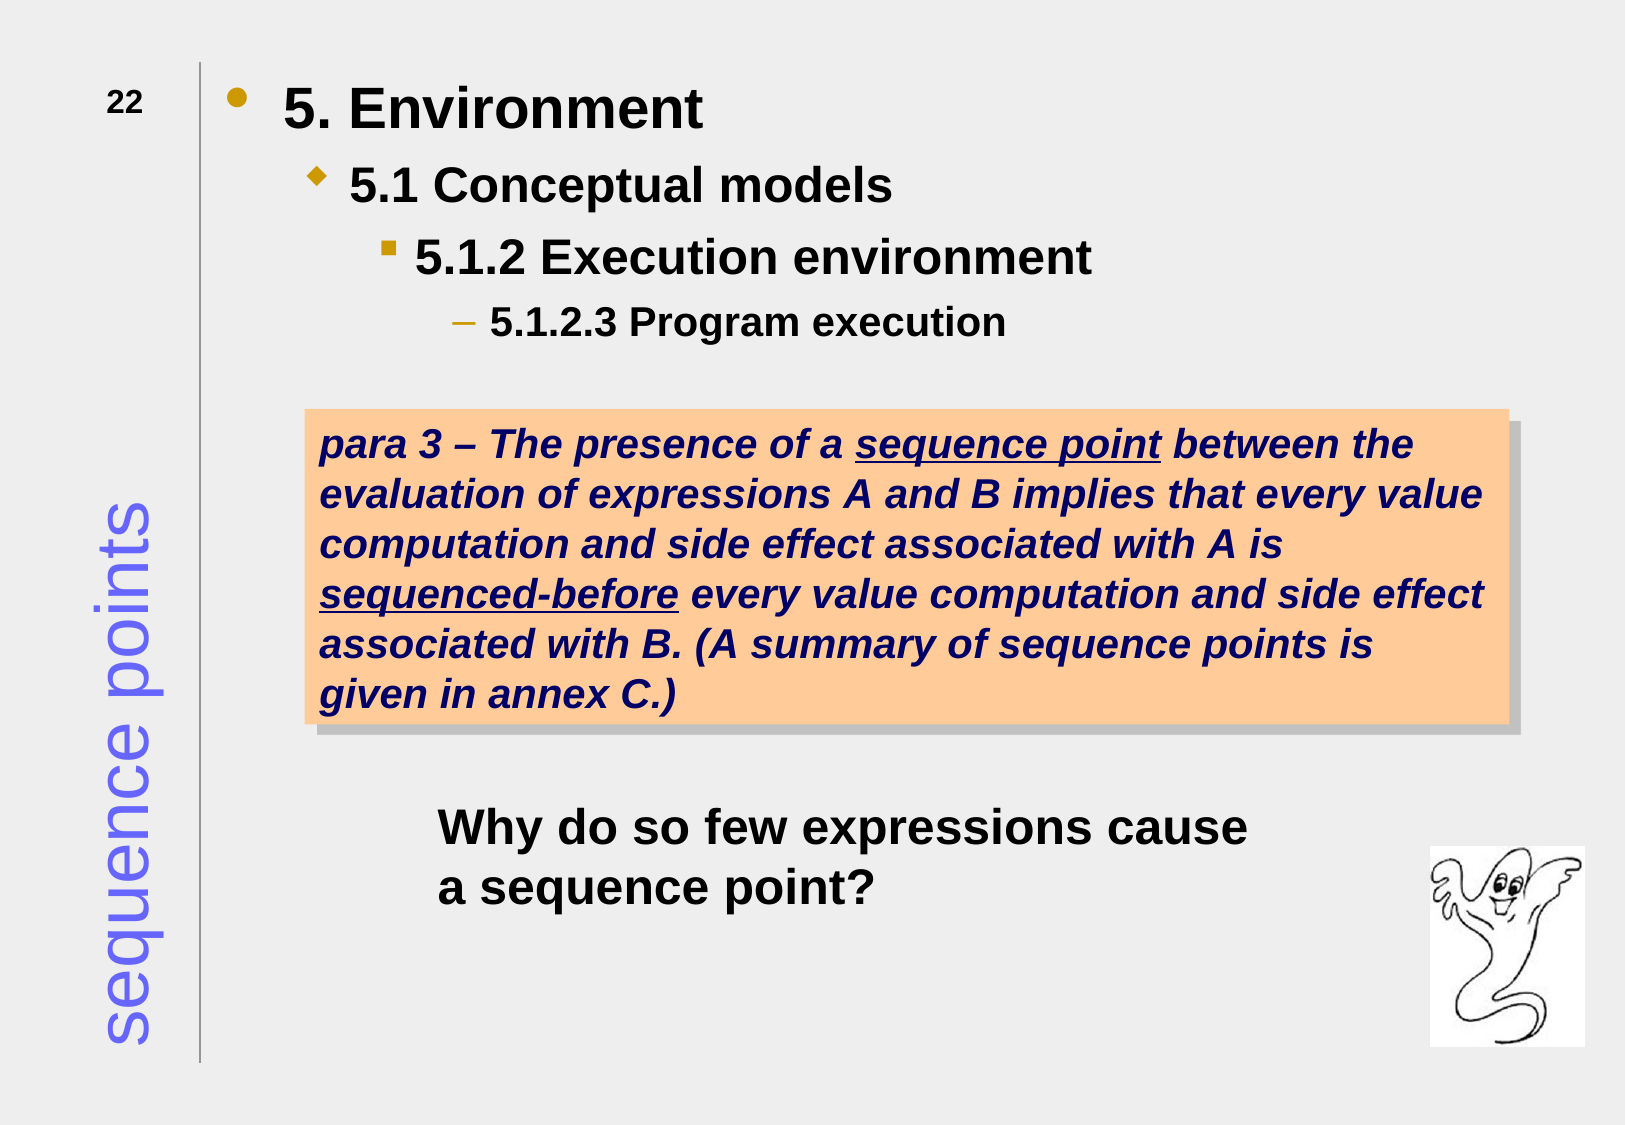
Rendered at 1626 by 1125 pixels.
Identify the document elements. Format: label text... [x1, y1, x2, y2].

list 5. Environment 5.1 Conceptual models 5.1.2 Execution environment 5.1.2.3 Program execution [212, 62, 1550, 1063]
title sequence points [50, 187, 188, 1063]
text_box Why do so few expressions cause a sequence point? [422, 786, 1285, 923]
picture [1430, 846, 1585, 1047]
text_box para 3 – The presence of a sequence point between the evaluation of expressions A and B implies that every value computation and side effect associated with A is sequenced-before every value computation and side effect associated with B. (A summary of sequence points is given in annex C.) [304, 408, 1510, 725]
